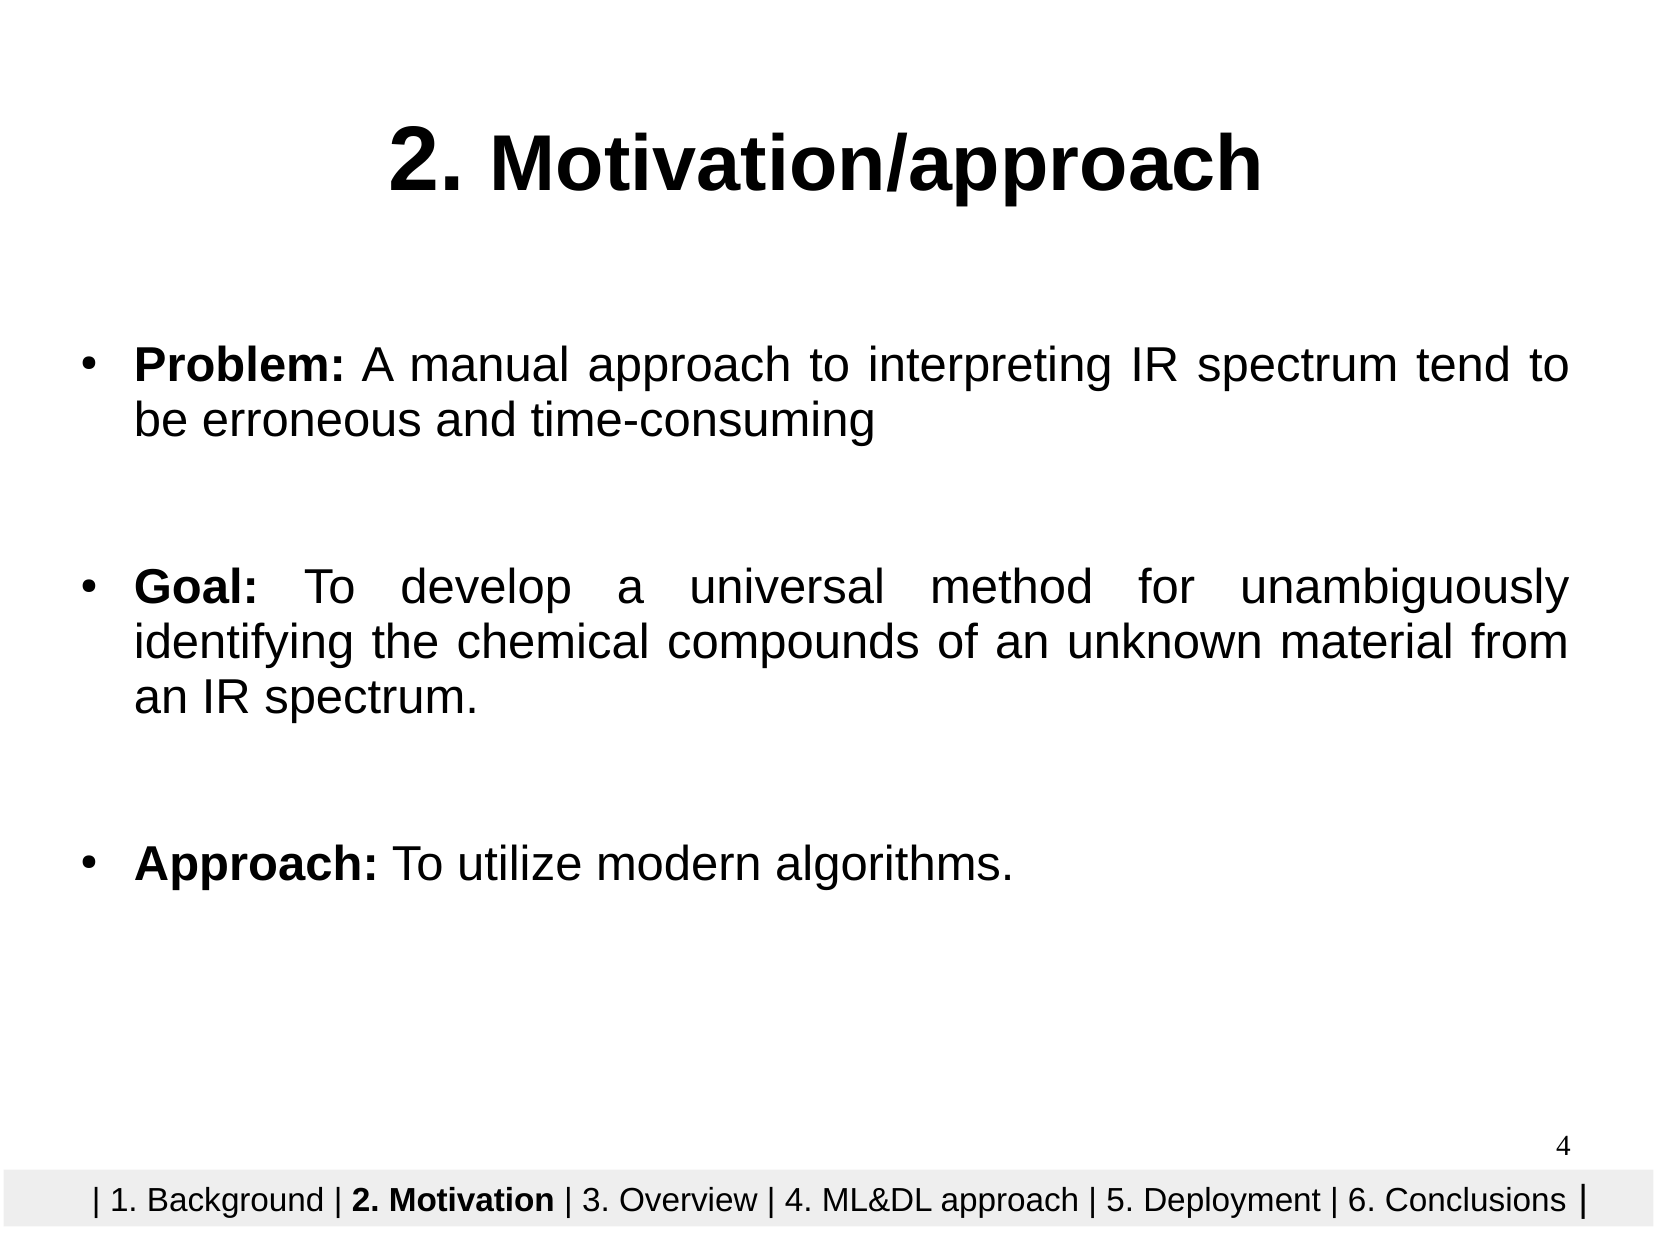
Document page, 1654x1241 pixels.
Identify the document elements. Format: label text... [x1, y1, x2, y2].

list Problem: A manual approach to interpreting IR spectrum tend to be erroneous and time-consuming Goal: To develop a universal method for unambiguously identifying the chemical compounds of an unknown material from an IR spectrum. Approach: To utilize modern algorithms. [64, 337, 1572, 896]
text_box | 1. Background | 2. Motivation | 3. Overview | 4. ML&DL approach | 5. Deployment | 6. Conclusions | [3, 1169, 1654, 1227]
title 2. Motivation/approach [82, 55, 1571, 263]
